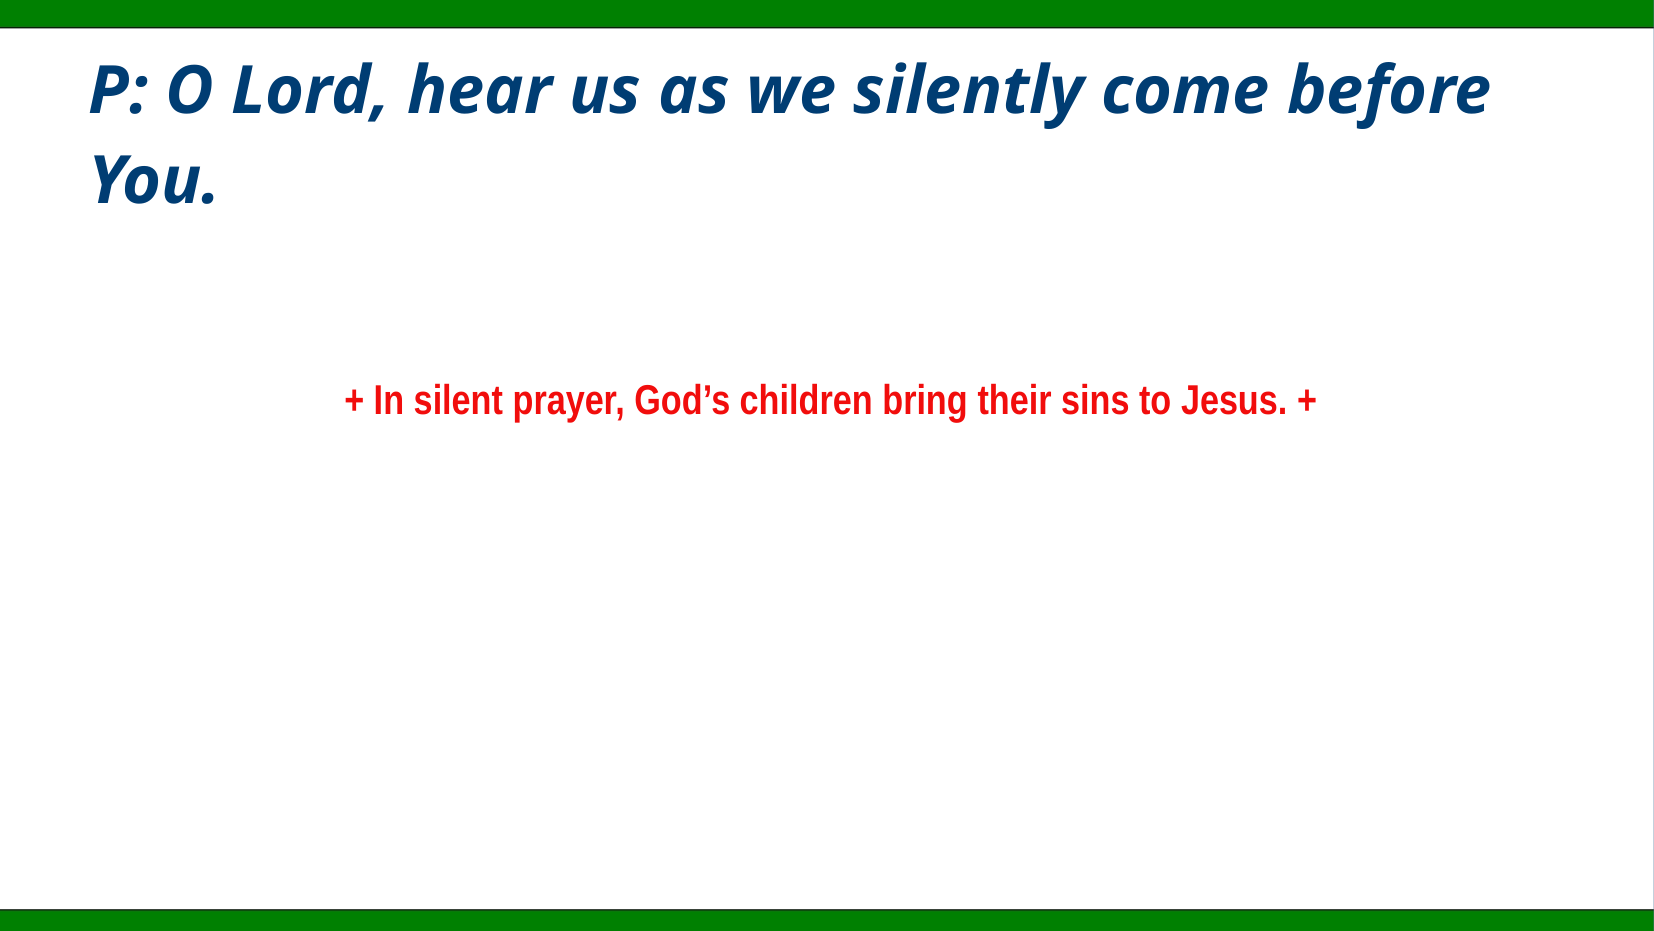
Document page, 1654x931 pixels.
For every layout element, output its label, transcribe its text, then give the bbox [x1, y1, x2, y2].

text_box P: O Lord, hear us as we silently come before You. + In silent prayer, God’s children bring their sins to Jesus. + [73, 34, 1589, 338]
picture [0, 0, 1654, 931]
